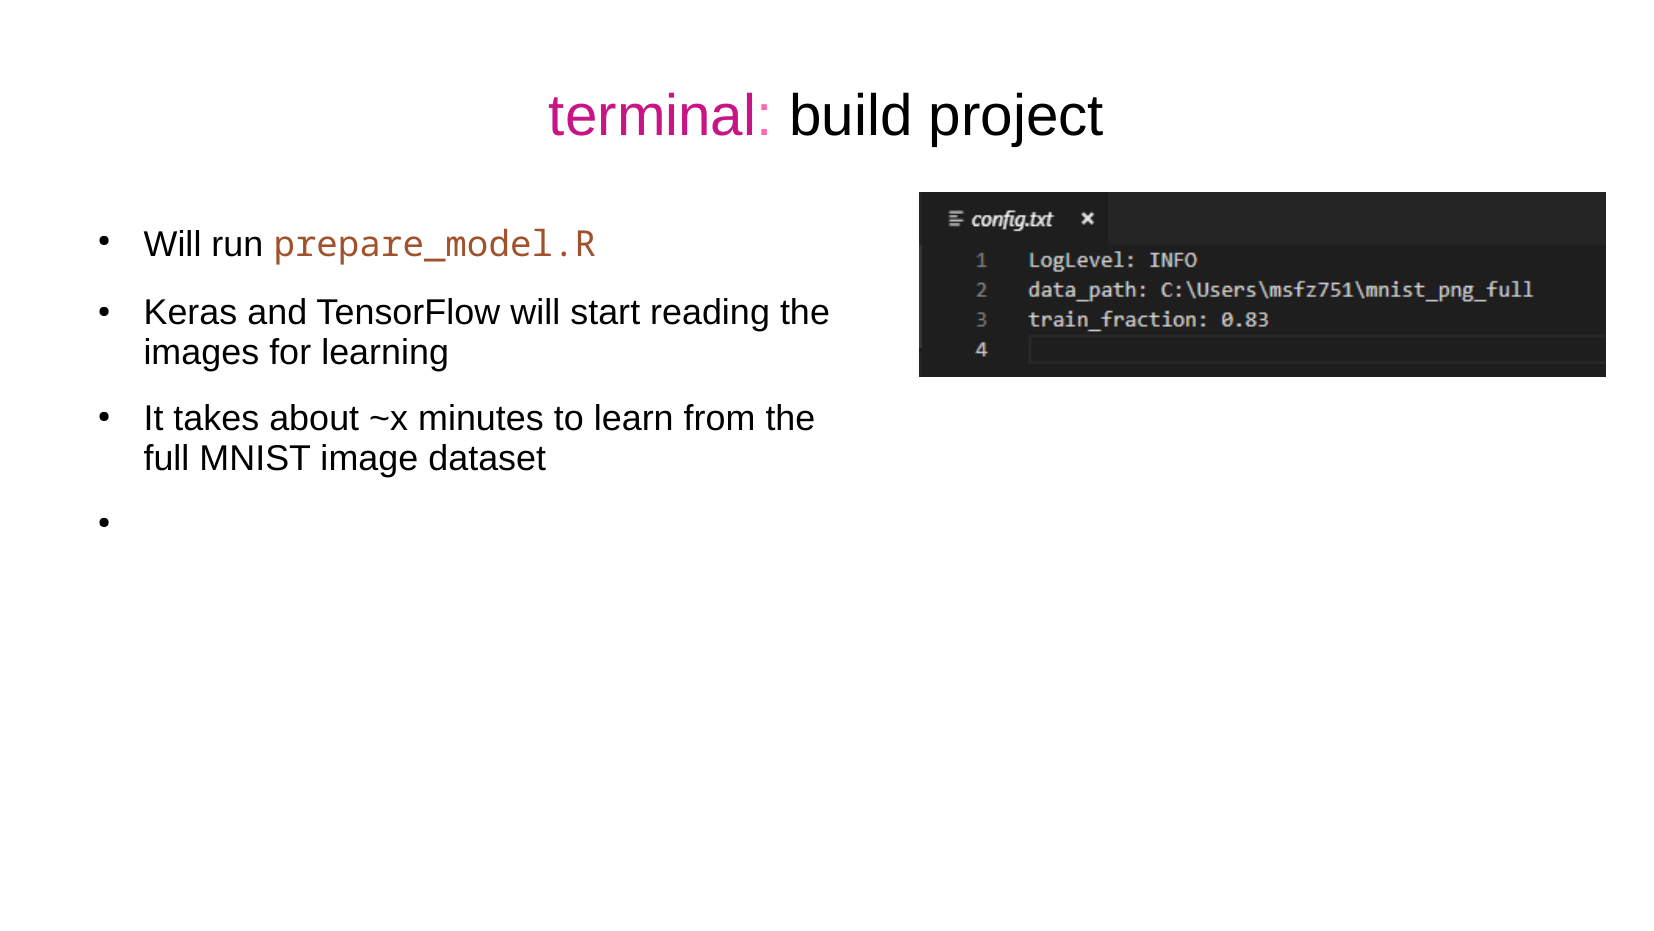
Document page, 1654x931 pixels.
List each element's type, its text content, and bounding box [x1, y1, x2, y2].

picture [919, 192, 1606, 377]
title terminal: build project [82, 37, 1571, 193]
list Will run prepare_model.R Keras and TensorFlow will start reading the images for learning It takes about ~x minutes to learn from the full MNIST image dataset [82, 217, 841, 481]
